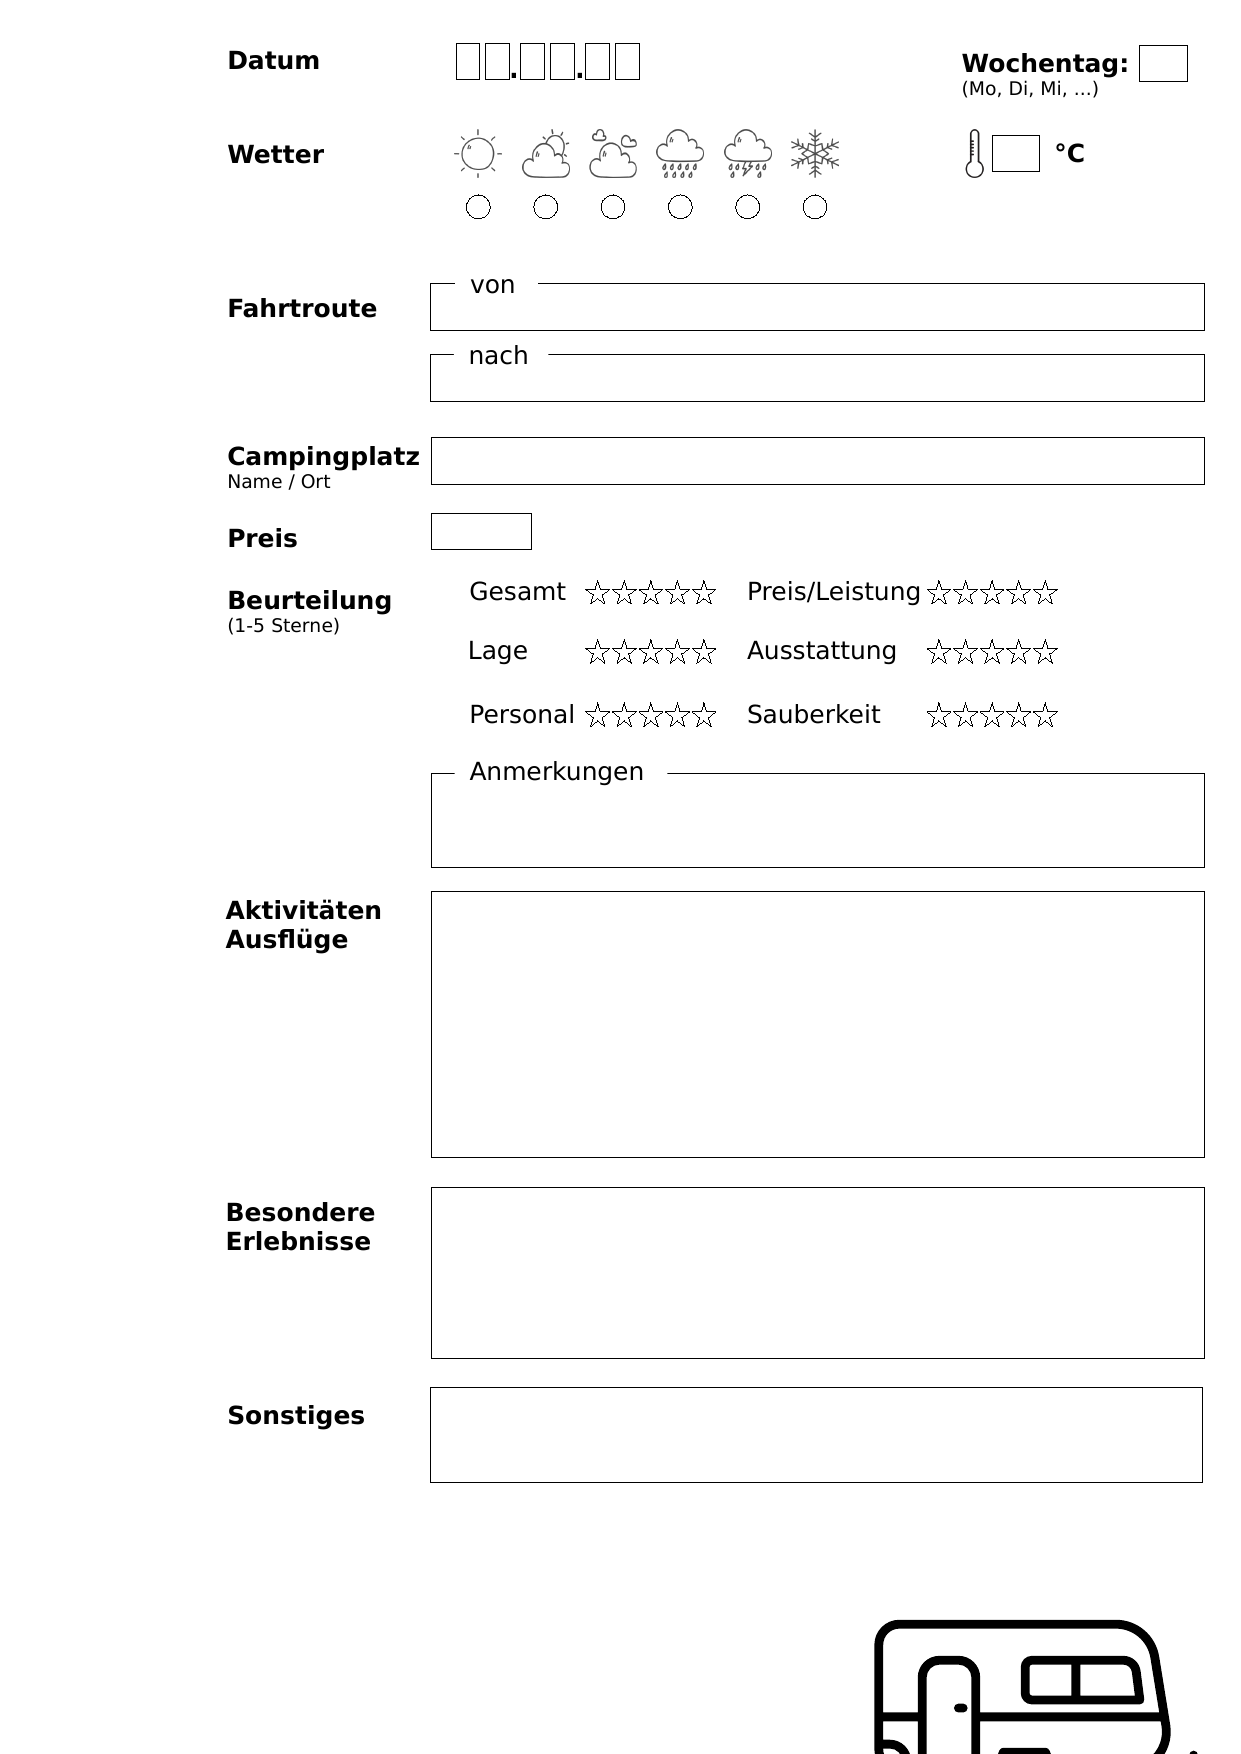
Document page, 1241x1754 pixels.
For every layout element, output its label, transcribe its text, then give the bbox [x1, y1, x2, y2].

text_box Personal [454, 692, 591, 737]
text_box Anmerkungen [454, 750, 668, 795]
text_box Lage [453, 629, 544, 674]
text_box von [455, 262, 538, 308]
picture [791, 129, 839, 178]
text_box Beurteilung (1-5 Sterne) [212, 578, 426, 653]
text_box Wochentag: (Mo, Di, Mi, ...) [946, 41, 1146, 137]
text_box Sonstiges [212, 1393, 386, 1438]
text_box . . [492, 32, 965, 96]
text_box Gesamt [454, 570, 582, 615]
picture [874, 1544, 1208, 1754]
text_box Preis [212, 516, 319, 562]
picture [522, 129, 570, 178]
picture [454, 129, 502, 178]
text_box Fahrtroute [212, 286, 402, 360]
text_box Preis/Leistung [732, 570, 937, 615]
text_box Campingplatz Name / Ort [212, 434, 438, 530]
text_box Besondere Erlebnisse [210, 1190, 402, 1264]
text_box Aktivitäten Ausflüge [210, 888, 402, 963]
picture [656, 129, 704, 178]
text_box Ausstattung [732, 629, 913, 674]
text_box nach [453, 333, 549, 378]
picture [589, 129, 637, 178]
text_box Datum [212, 39, 378, 89]
text_box Wetter [212, 132, 349, 178]
picture [724, 129, 772, 178]
text_box °C [1039, 131, 1111, 176]
text_box Sauberkeit [732, 692, 896, 737]
picture [950, 129, 999, 178]
